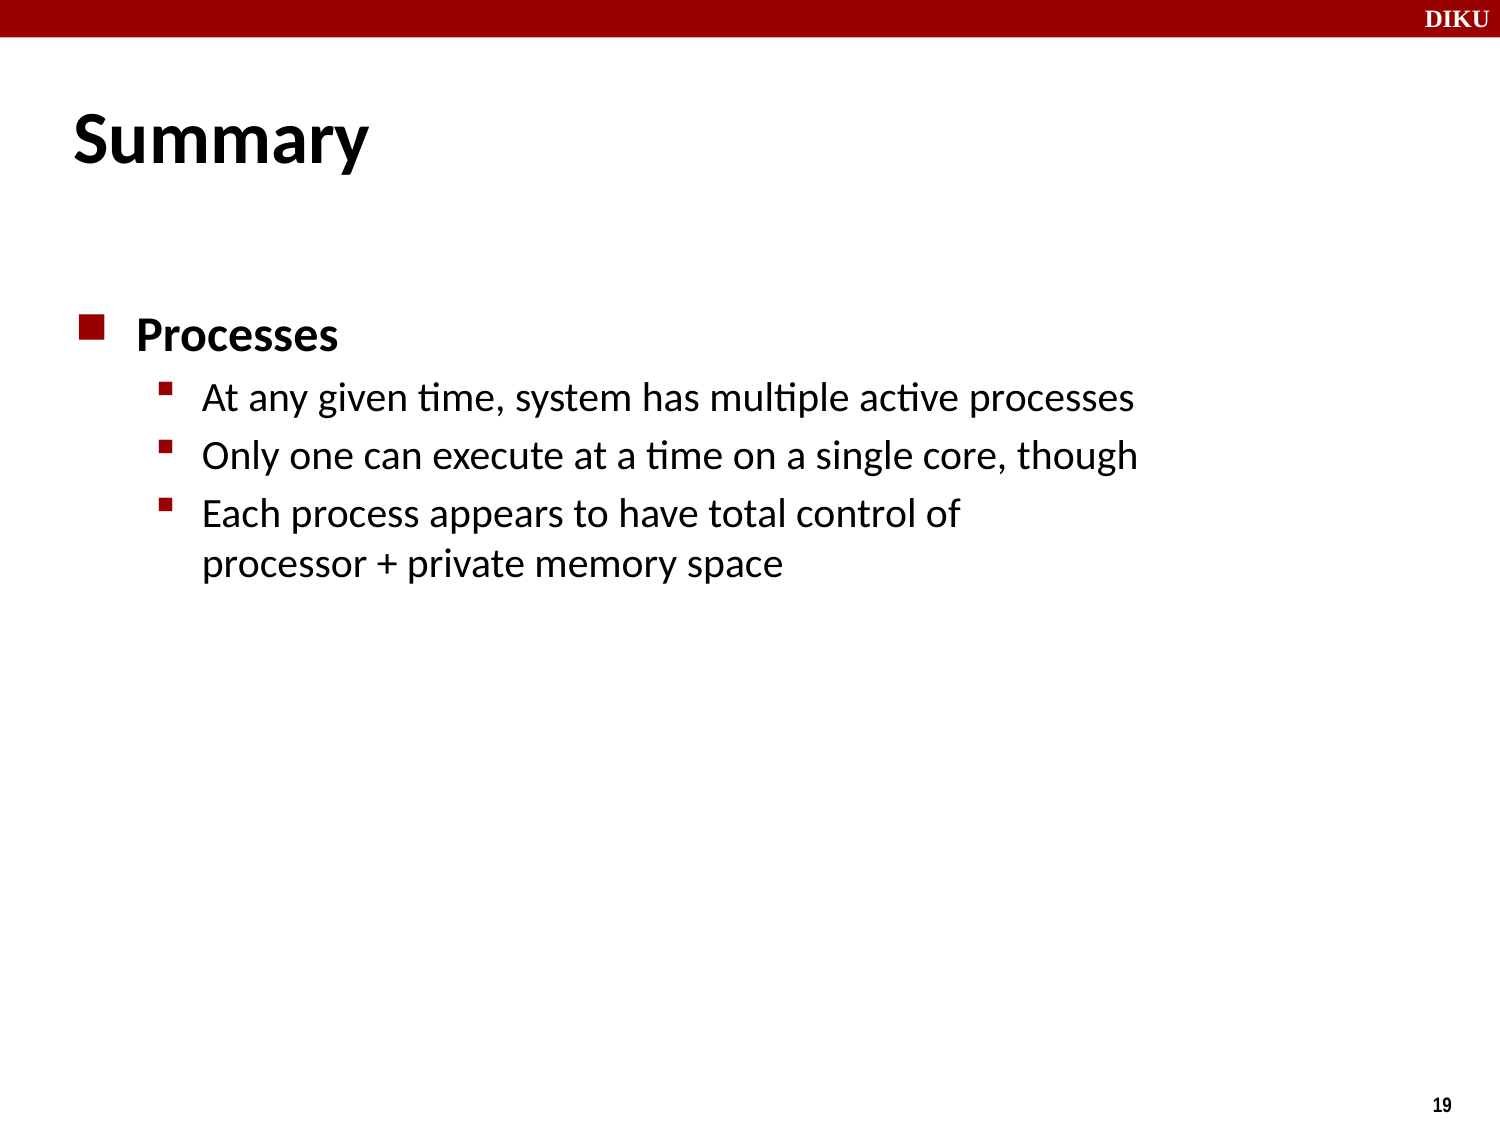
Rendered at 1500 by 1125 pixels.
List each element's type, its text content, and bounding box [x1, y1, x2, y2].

title Summary [58, 71, 1304, 197]
list Processes At any given time, system has multiple active processes Only one can execute at a time on a single core, though Each process appears to have total control of processor + private memory space [65, 223, 1361, 1040]
